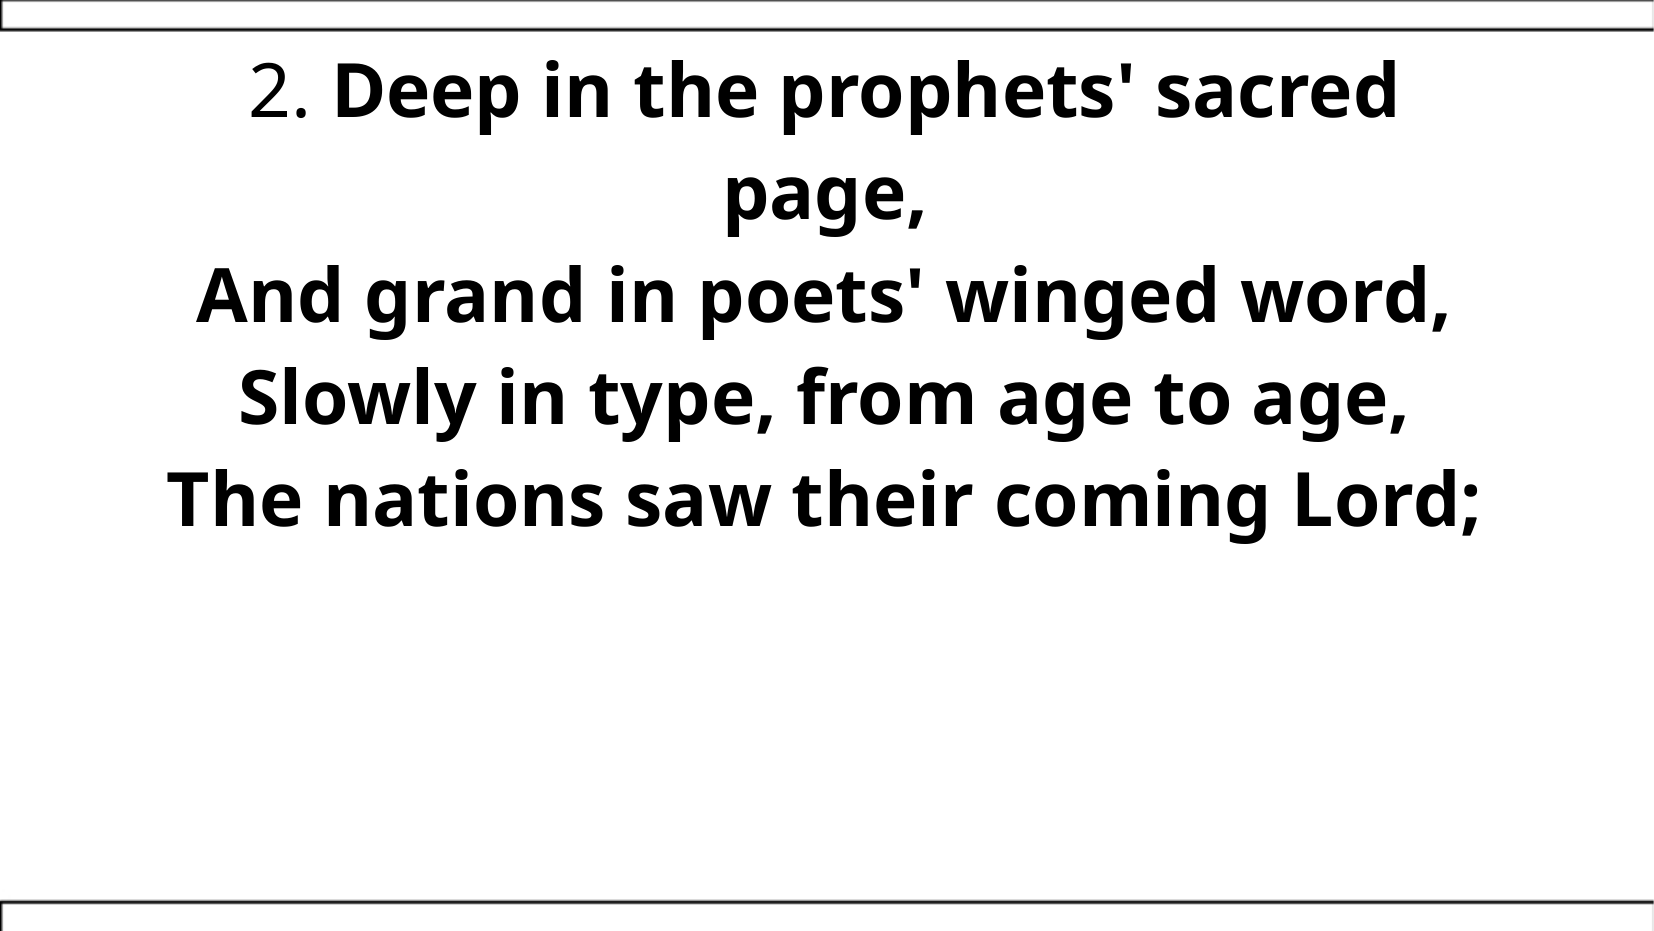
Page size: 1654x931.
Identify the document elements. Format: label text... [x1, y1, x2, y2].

text_box 2. Deep in the prophets' sacred page, And grand in poets' winged word, Slowly in type, from age to age, The nations saw their coming Lord; [135, 30, 1516, 445]
picture [0, 0, 1654, 931]
